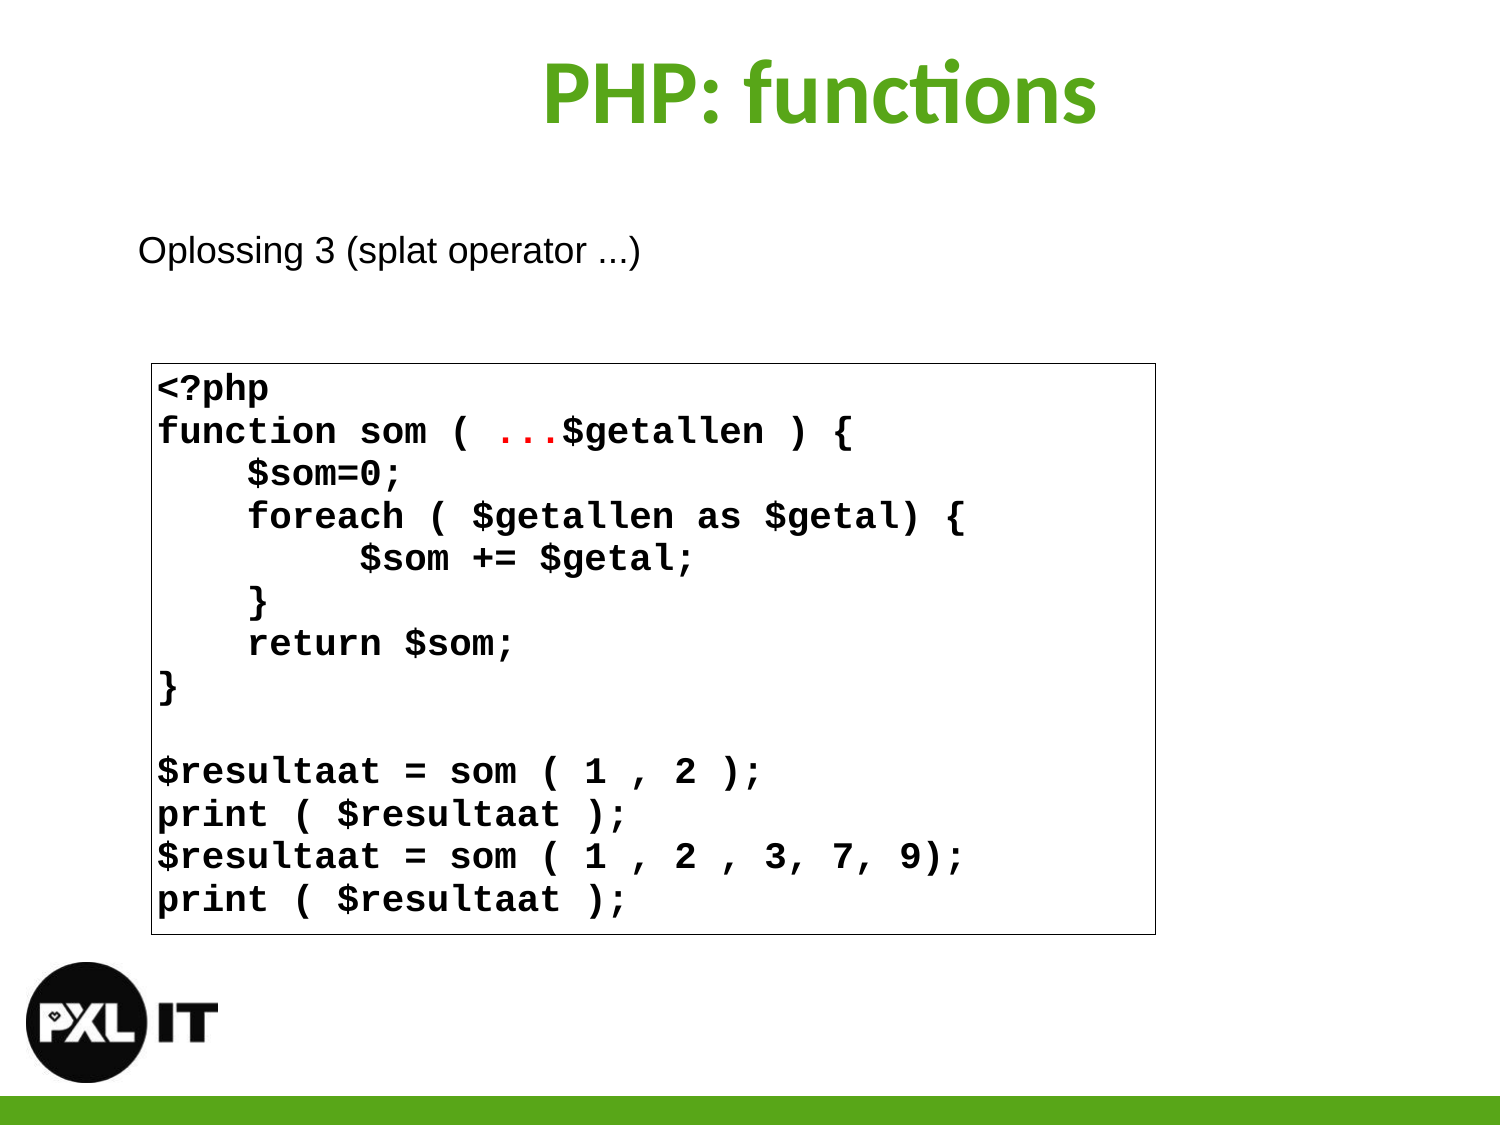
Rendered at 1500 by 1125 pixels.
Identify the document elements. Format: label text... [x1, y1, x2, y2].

text_box Oplossing 3 (splat operator ...) [123, 210, 1269, 586]
table_header <?php function som ( ...$getallen ) { $som=0; foreach ( $getallen as $getal) { $som += $getal; } return $som; } $resultaat = som ( 1 , 2 ); print ( $resultaat ); $resultaat = som ( 1 , 2 , 3, 7, 9); print ( $resultaat ); [152, 364, 1155, 934]
picture [26, 962, 218, 1083]
text_box PHP: functions [201, 24, 1440, 151]
